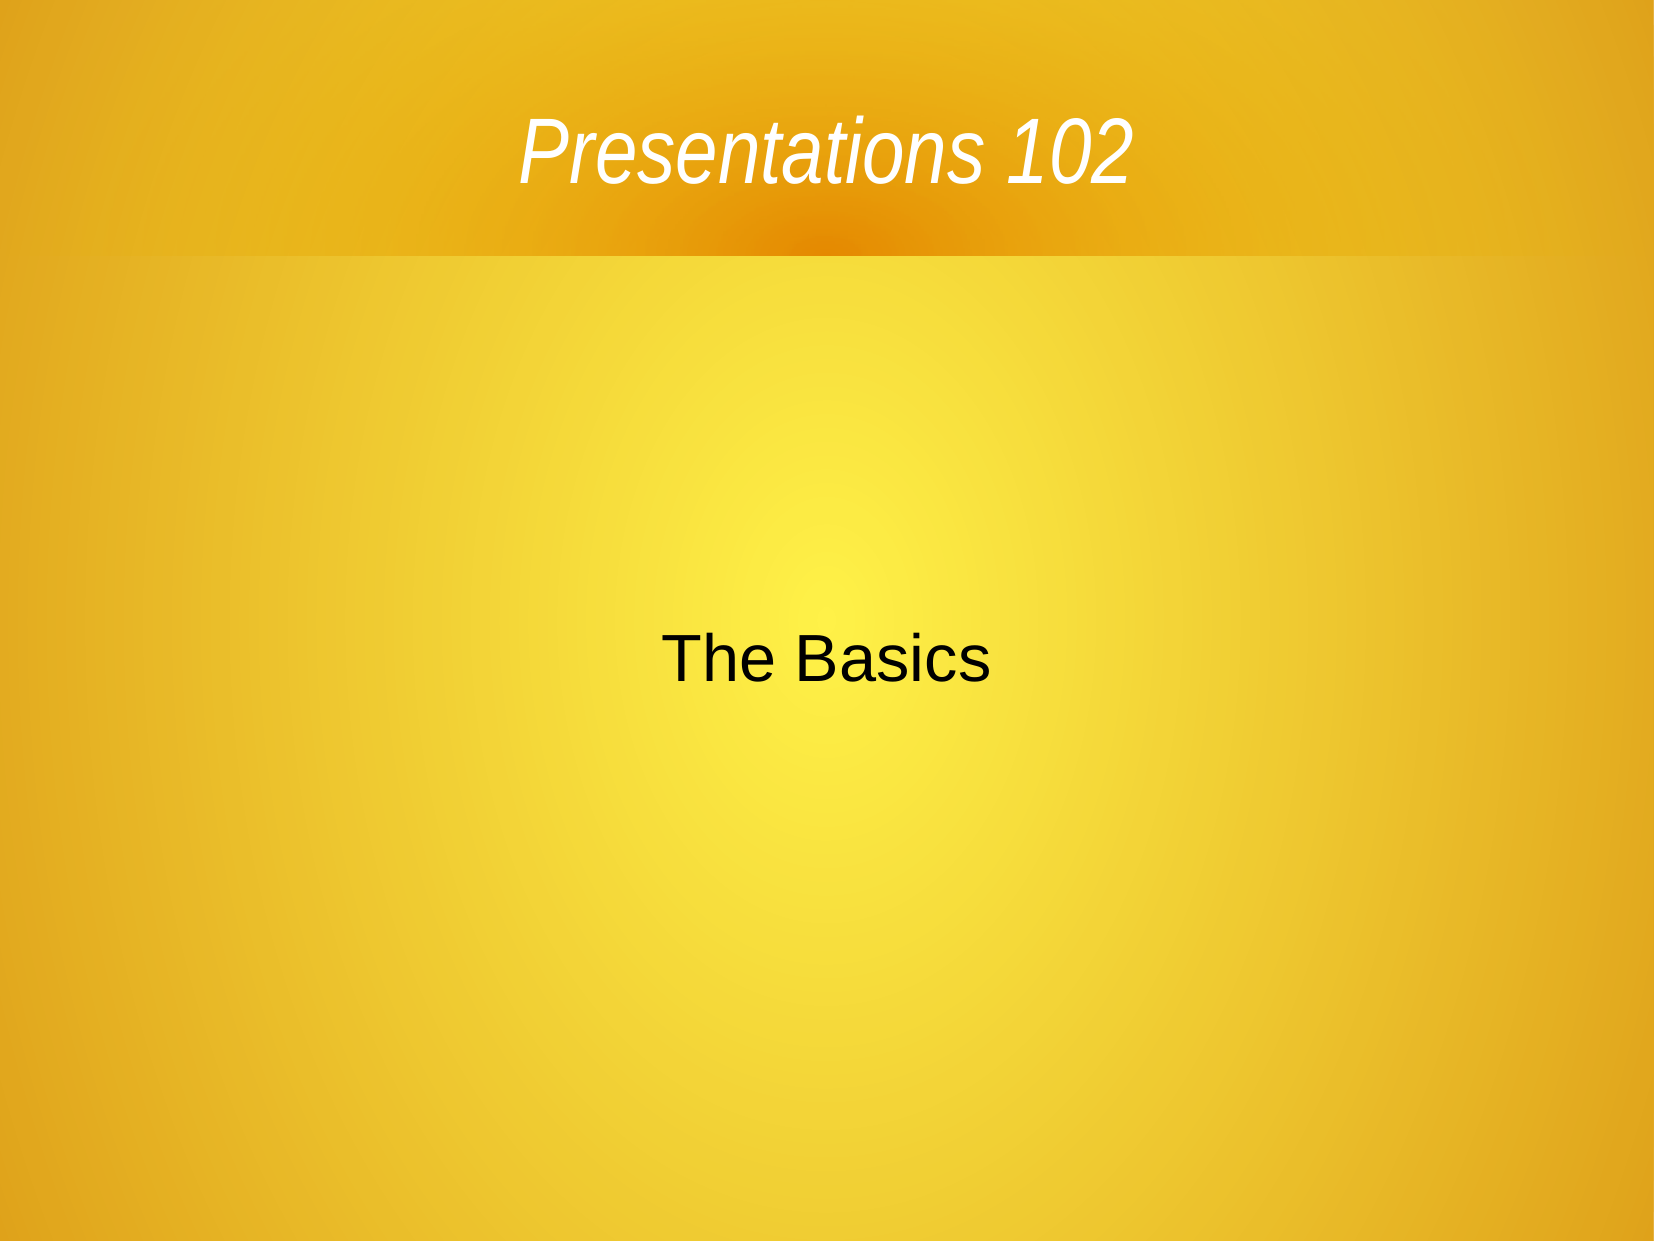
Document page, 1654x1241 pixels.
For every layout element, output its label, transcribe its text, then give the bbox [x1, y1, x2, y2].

title Presentations 102 [82, 47, 1571, 252]
subtitle The Basics [82, 299, 1571, 1019]
